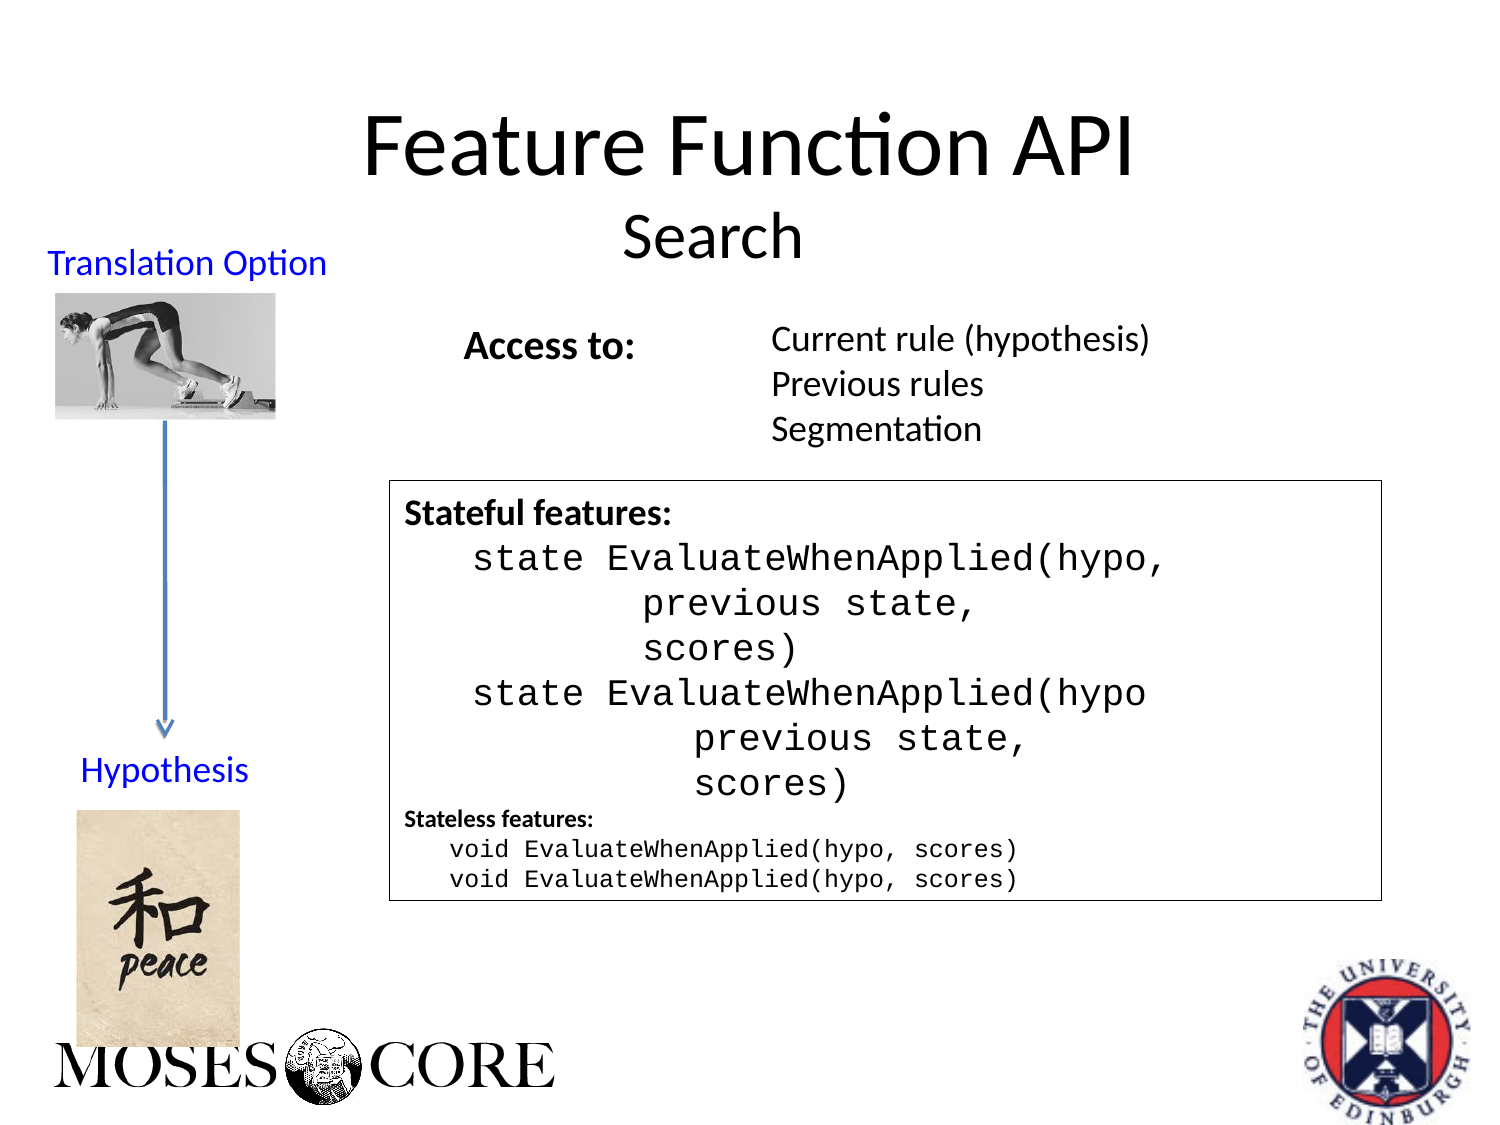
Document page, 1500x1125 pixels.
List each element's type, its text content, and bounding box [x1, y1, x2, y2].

picture [53, 810, 555, 1108]
text_box Translation Option [32, 230, 343, 291]
text_box Stateful features: state EvaluateWhenApplied(hypo, previous state, scores) state EvaluateWhenApplied(hypo previous state, scores) Stateless features: void EvaluateWhenApplied(hypo, scores) void EvaluateWhenApplied(hypo, scores) [389, 480, 1382, 901]
text_box Search [608, 184, 820, 280]
picture [53, 291, 277, 421]
text_box Hypothesis [65, 737, 265, 798]
text_box Current rule (hypothesis) Previous rules Segmentation [756, 307, 1166, 457]
title Feature Function API [75, 45, 1425, 233]
text_box Access to: [448, 310, 815, 376]
picture [1303, 959, 1475, 1125]
